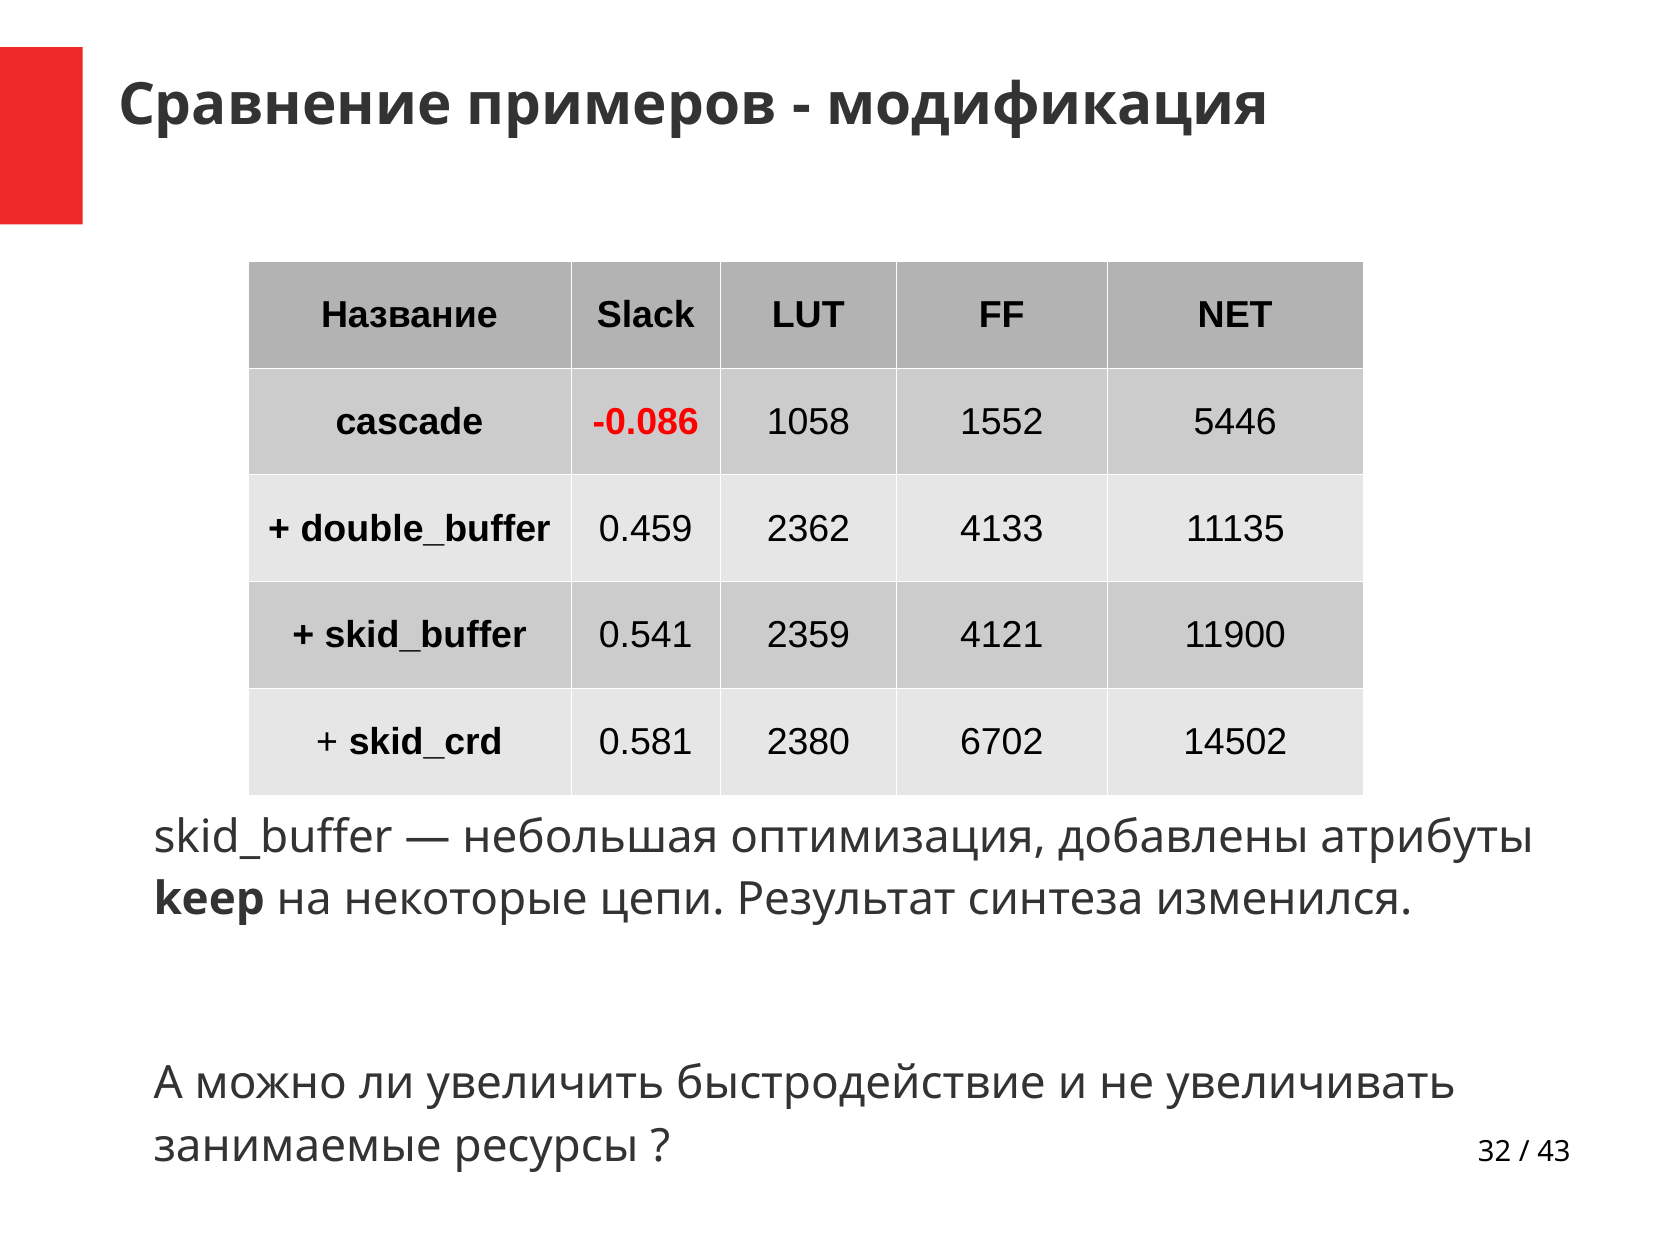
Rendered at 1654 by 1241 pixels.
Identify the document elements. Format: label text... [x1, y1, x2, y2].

table_cell 11900 [1108, 582, 1363, 688]
table_cell 0.541 [572, 582, 720, 688]
table_cell 1552 [897, 369, 1107, 474]
table_cell + skid_crd [249, 689, 571, 795]
table_header Slack [572, 262, 720, 368]
table_cell + double_buffer [249, 475, 571, 581]
table_cell 4133 [897, 475, 1107, 581]
table_cell 14502 [1108, 689, 1363, 795]
table_cell 2359 [721, 582, 896, 688]
table_header NET [1108, 262, 1363, 368]
table_cell cascade [249, 369, 571, 474]
table_cell 5446 [1108, 369, 1363, 474]
table_header FF [897, 262, 1107, 368]
table_header LUT [721, 262, 896, 368]
table_cell 0.581 [572, 689, 720, 795]
table_cell -0.086 [572, 369, 720, 474]
table_cell 1058 [721, 369, 896, 474]
table_cell 6702 [897, 689, 1107, 795]
table_header Название [249, 262, 571, 368]
list skid_buffer — небольшая оптимизация, добавлены атрибуты keep на некоторые цепи. Результат синтеза изменился. А можно ли увеличить быстродействие и не увеличивать занимаемые ресурсы ? [82, 803, 1595, 1205]
table_cell 4121 [897, 582, 1107, 688]
table_cell 0.459 [572, 475, 720, 581]
table_cell + skid_buffer [249, 582, 571, 688]
title Сравнение примеров - модификация [118, 49, 1571, 154]
table_cell 2362 [721, 475, 896, 581]
table_cell 2380 [721, 689, 896, 795]
table_cell 11135 [1108, 475, 1363, 581]
